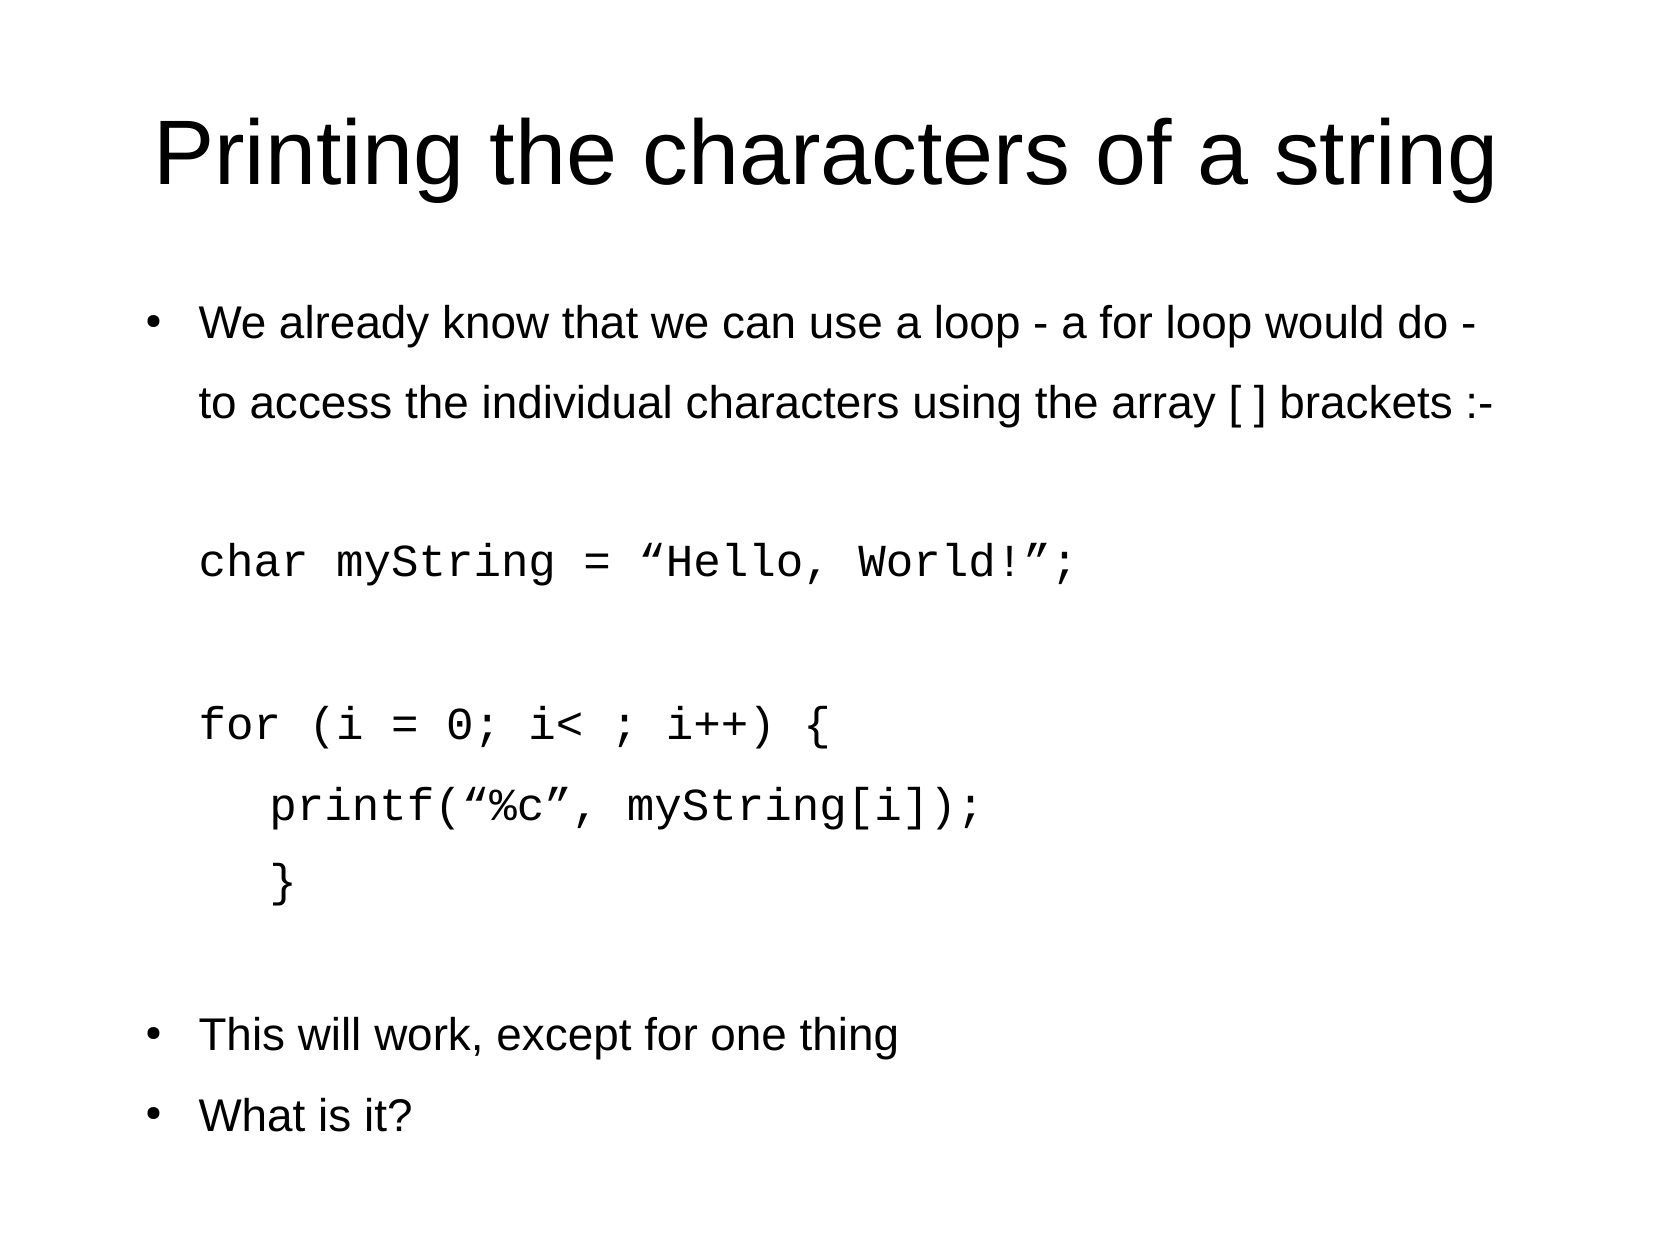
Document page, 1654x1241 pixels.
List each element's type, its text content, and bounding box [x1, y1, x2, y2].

title Printing the characters of a string [82, 49, 1571, 257]
list We already know that we can use a loop - a for loop would do - to access the individual characters using the array [ ] brackets :- char myString = “Hello, World!”; for (i = 0; i< ; i++) { printf(“%c”, myString[i]); } This will work, except for one thing What is it? [127, 296, 1583, 1170]
